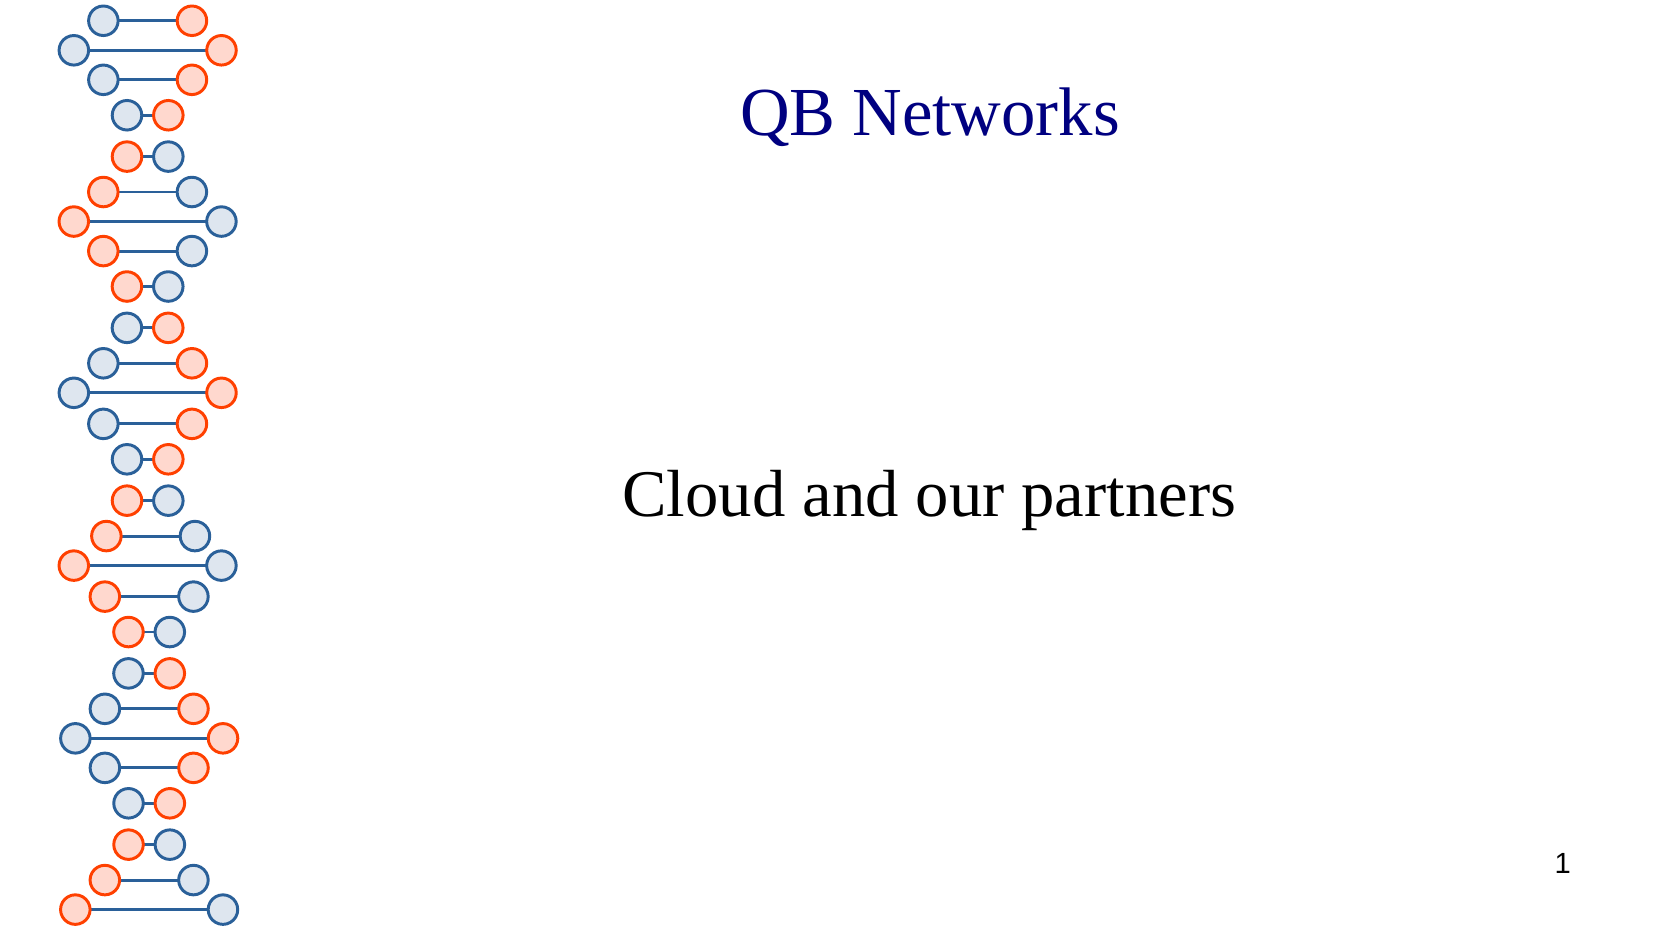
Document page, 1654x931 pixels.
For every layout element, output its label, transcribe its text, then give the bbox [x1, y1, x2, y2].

subtitle Cloud and our partners [265, 224, 1595, 764]
title QB Networks [265, 35, 1595, 189]
